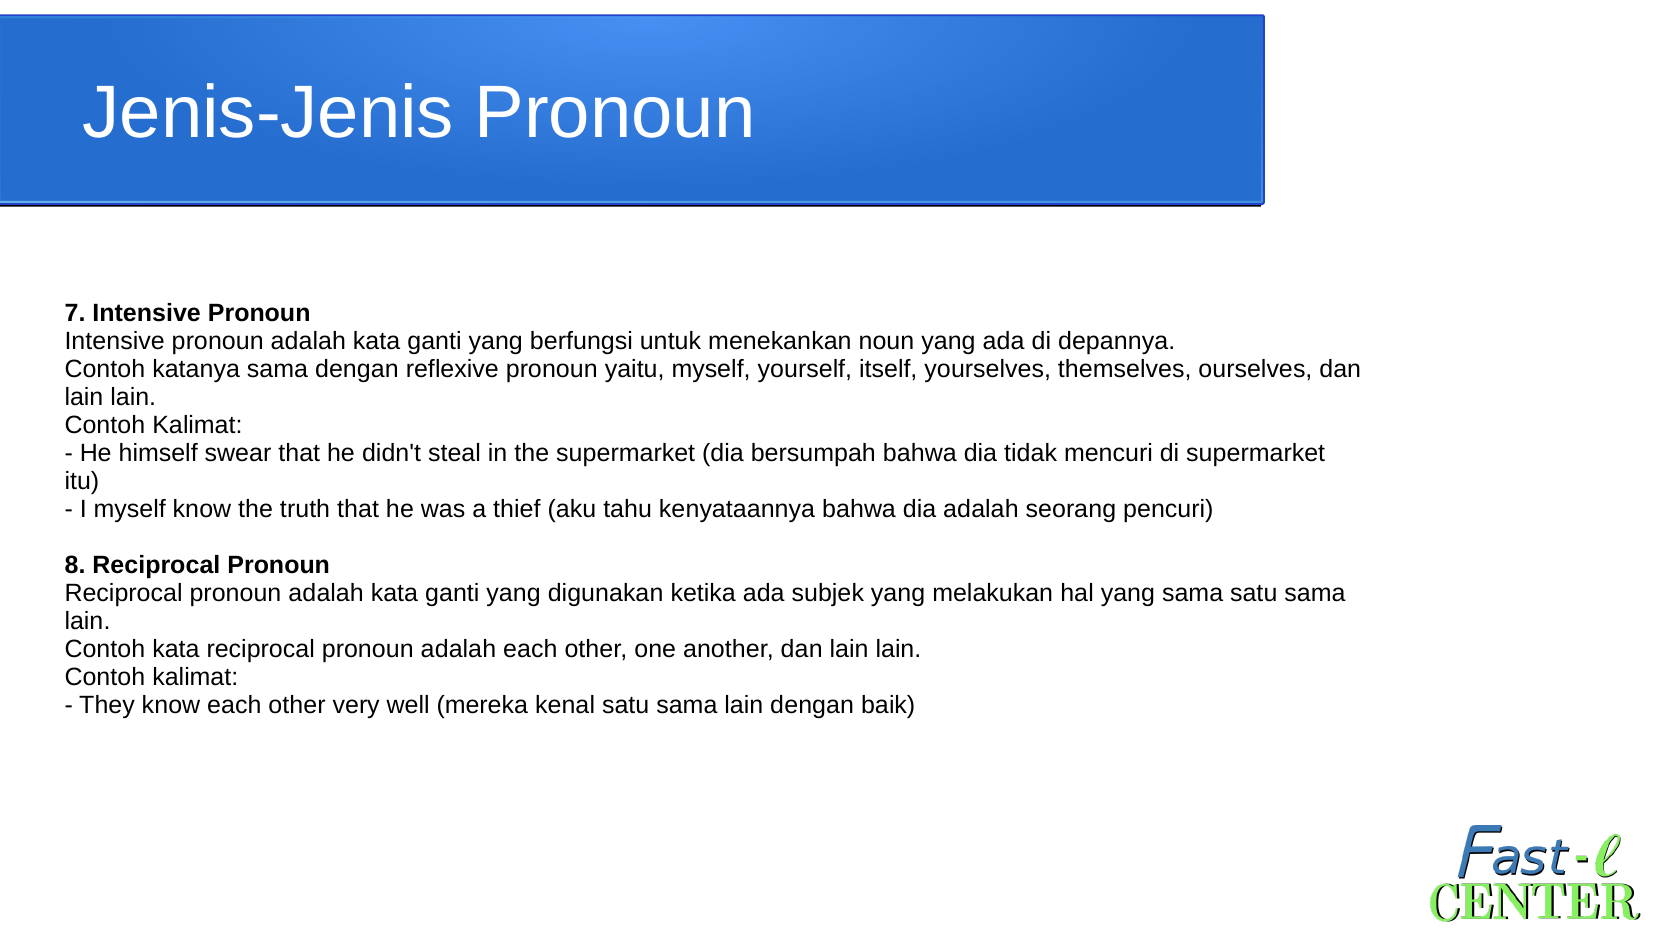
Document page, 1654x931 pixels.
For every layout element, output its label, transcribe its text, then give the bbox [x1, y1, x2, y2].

text_box 7. Intensive Pronoun Intensive pronoun adalah kata ganti yang berfungsi untuk menekankan noun yang ada di depannya. Contoh katanya sama dengan reflexive pronoun yaitu, myself, yourself, itself, yourselves, themselves, ourselves, dan lain lain. Contoh Kalimat: - He himself swear that he didn't steal in the supermarket (dia bersumpah bahwa dia tidak mencuri di supermarket itu) - I myself know the truth that he was a thief (aku tahu kenyataannya bahwa dia adalah seorang pencuri) 8. Reciprocal Pronoun Reciprocal pronoun adalah kata ganti yang digunakan ketika ada subjek yang melakukan hal yang sama satu sama lain. Contoh kata reciprocal pronoun adalah each other, one another, dan lain lain. Contoh kalimat: - They know each other very well (mereka kenal satu sama lain dengan baik) [49, 291, 1381, 754]
title Jenis-Jenis Pronoun [82, 35, 1235, 189]
picture [1430, 825, 1641, 924]
